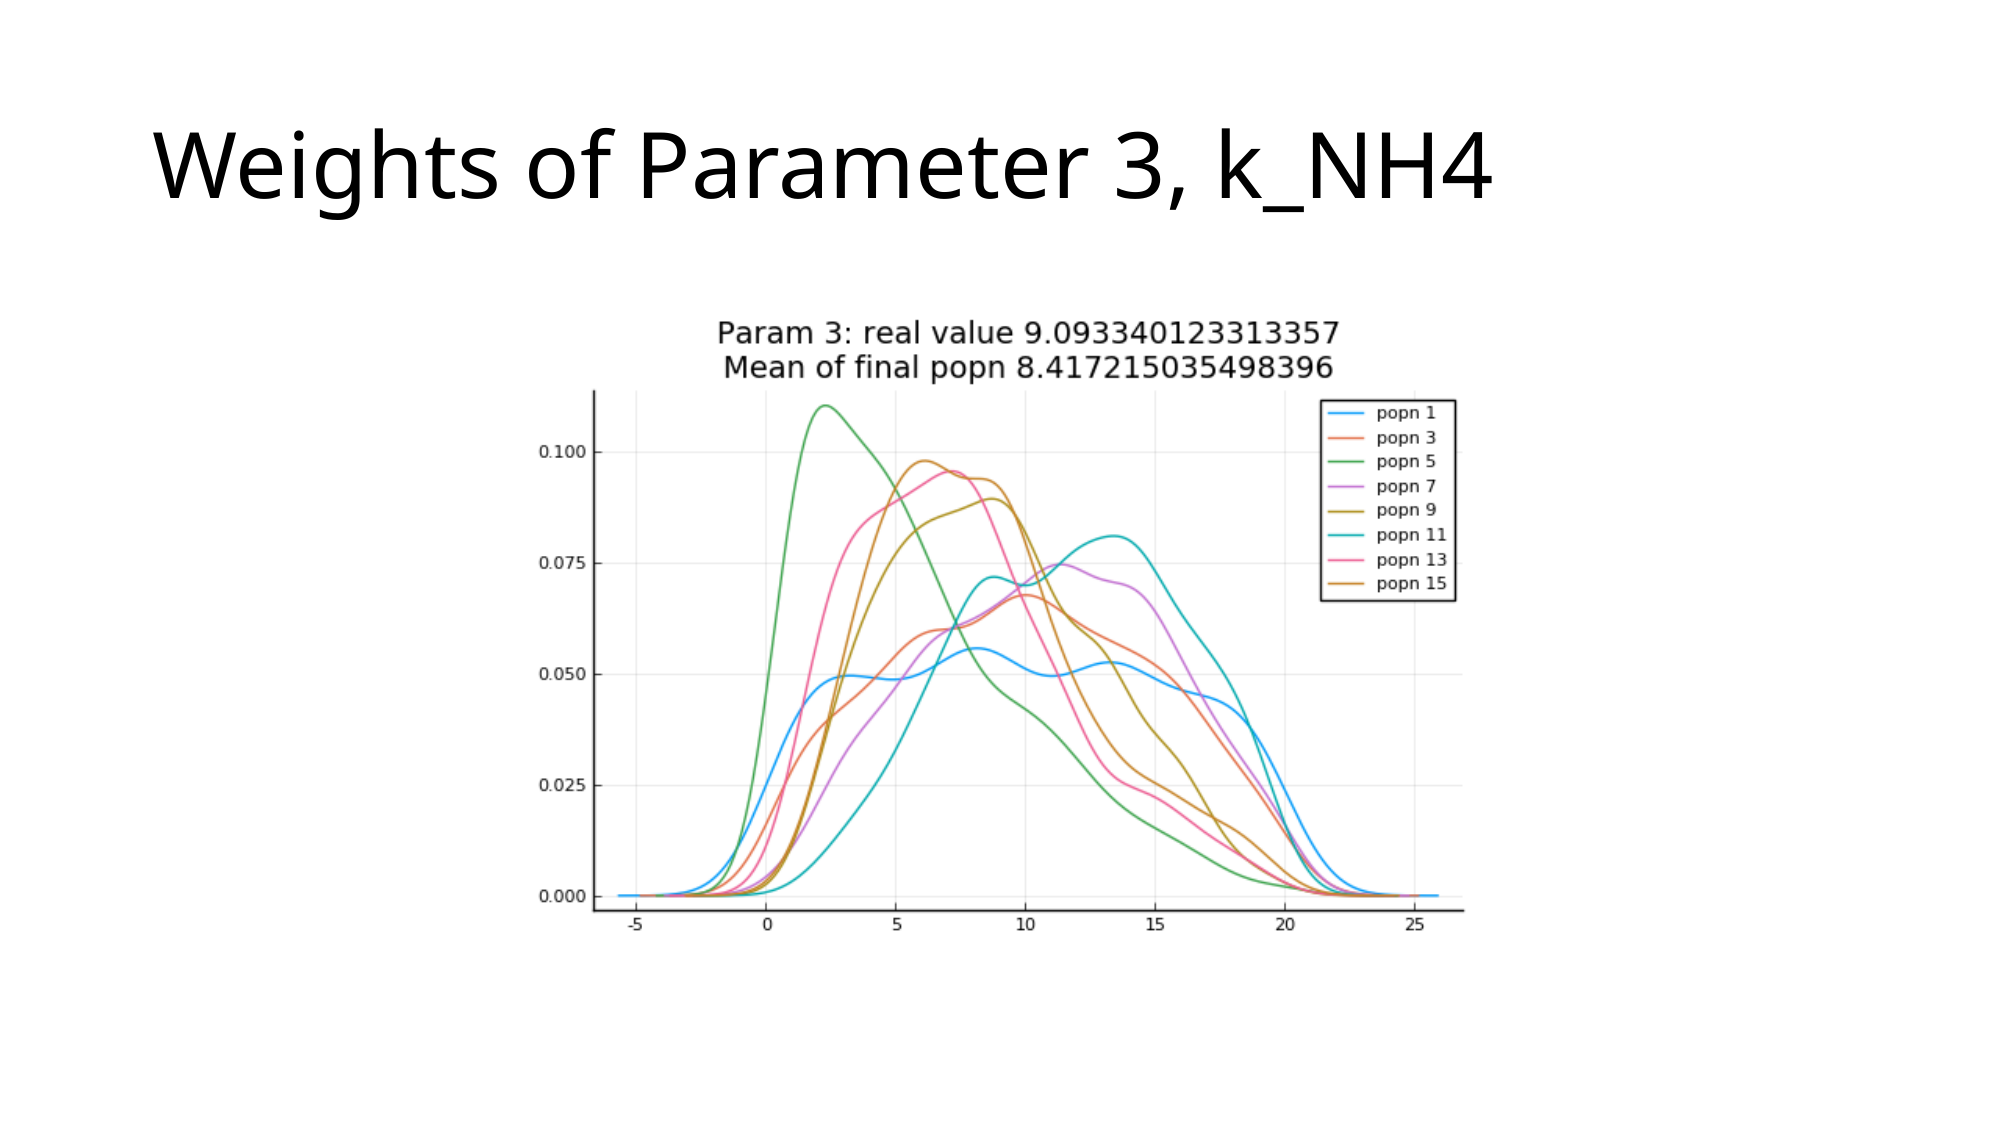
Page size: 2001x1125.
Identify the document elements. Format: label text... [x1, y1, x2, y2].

title Weights of Parameter 3, k_NH4 [137, 59, 1863, 278]
picture [531, 314, 1469, 940]
